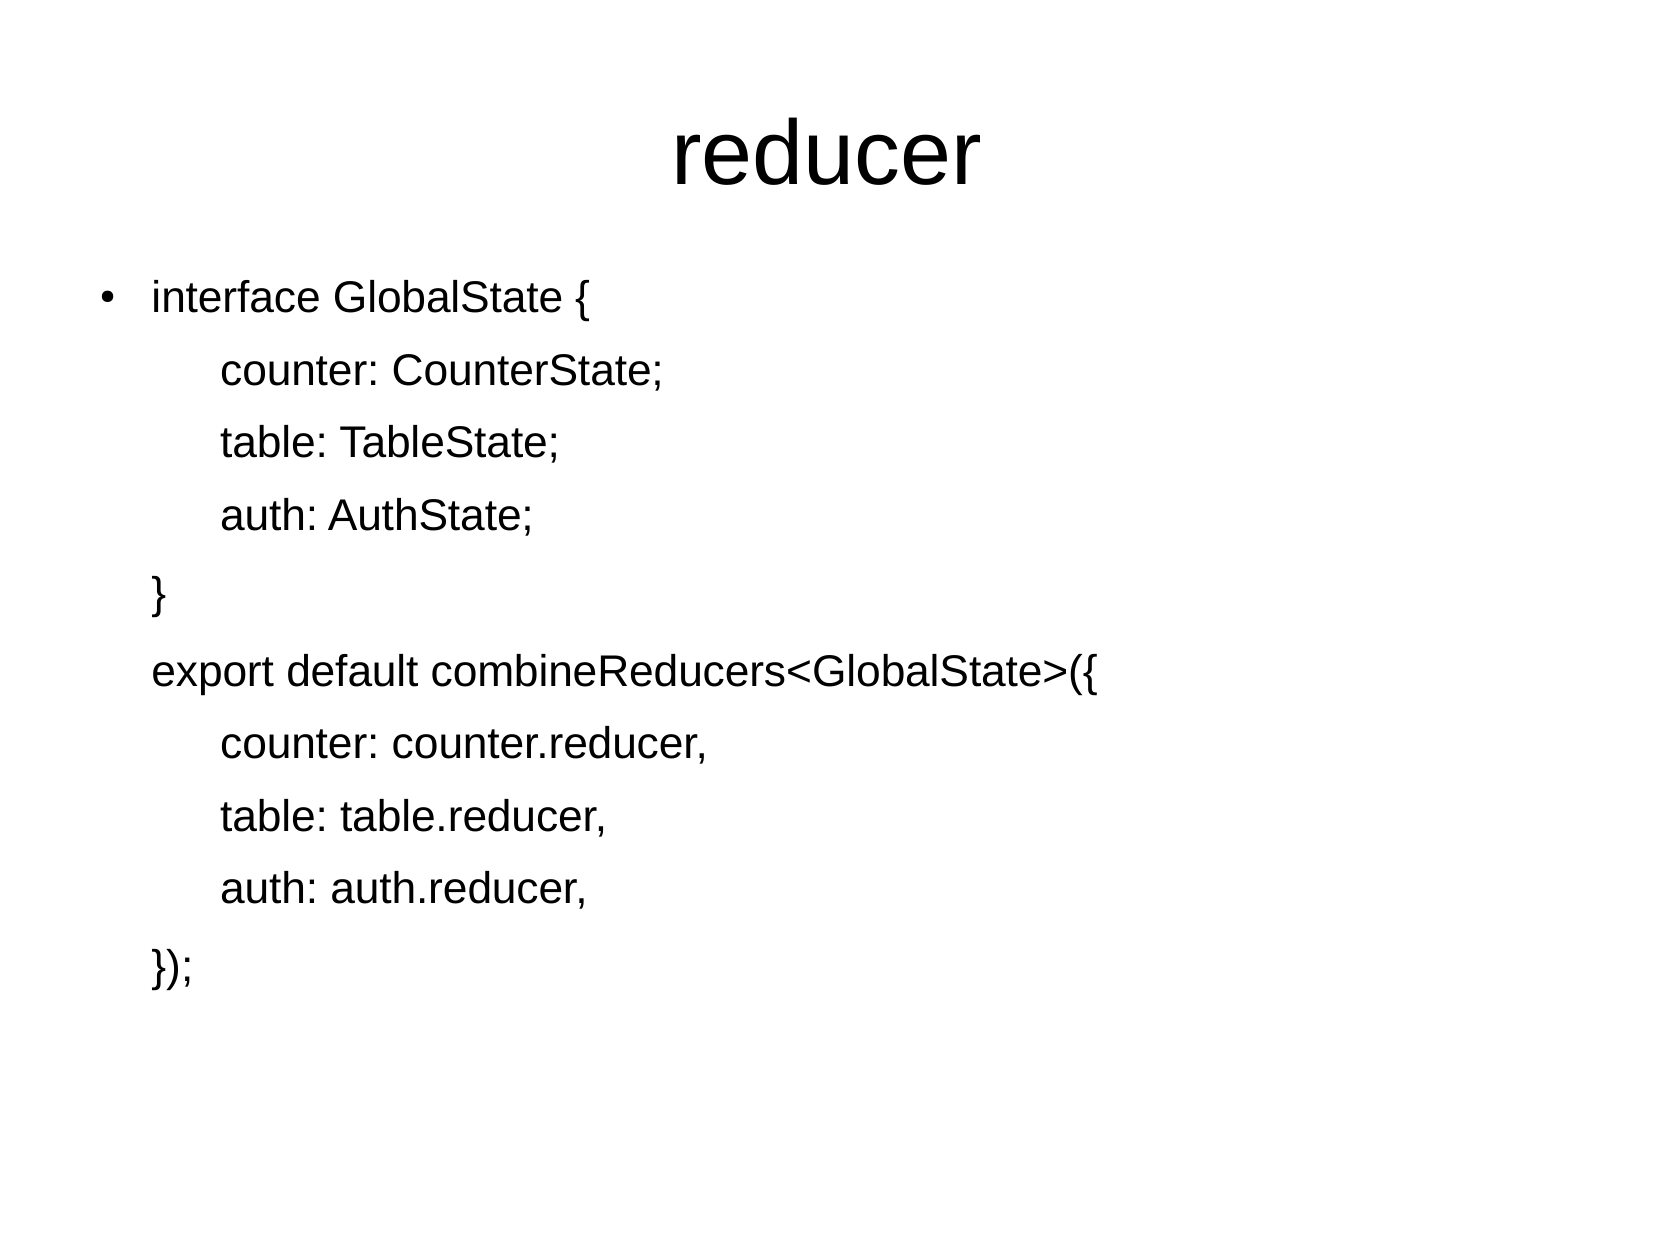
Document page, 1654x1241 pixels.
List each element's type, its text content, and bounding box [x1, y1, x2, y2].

title reducer [82, 49, 1571, 257]
list interface GlobalState { counter: CounterState; table: TableState; auth: AuthState; } export default combineReducers<GlobalState>({ counter: counter.reducer, table: table.reducer, auth: auth.reducer, }); [82, 272, 1571, 993]
